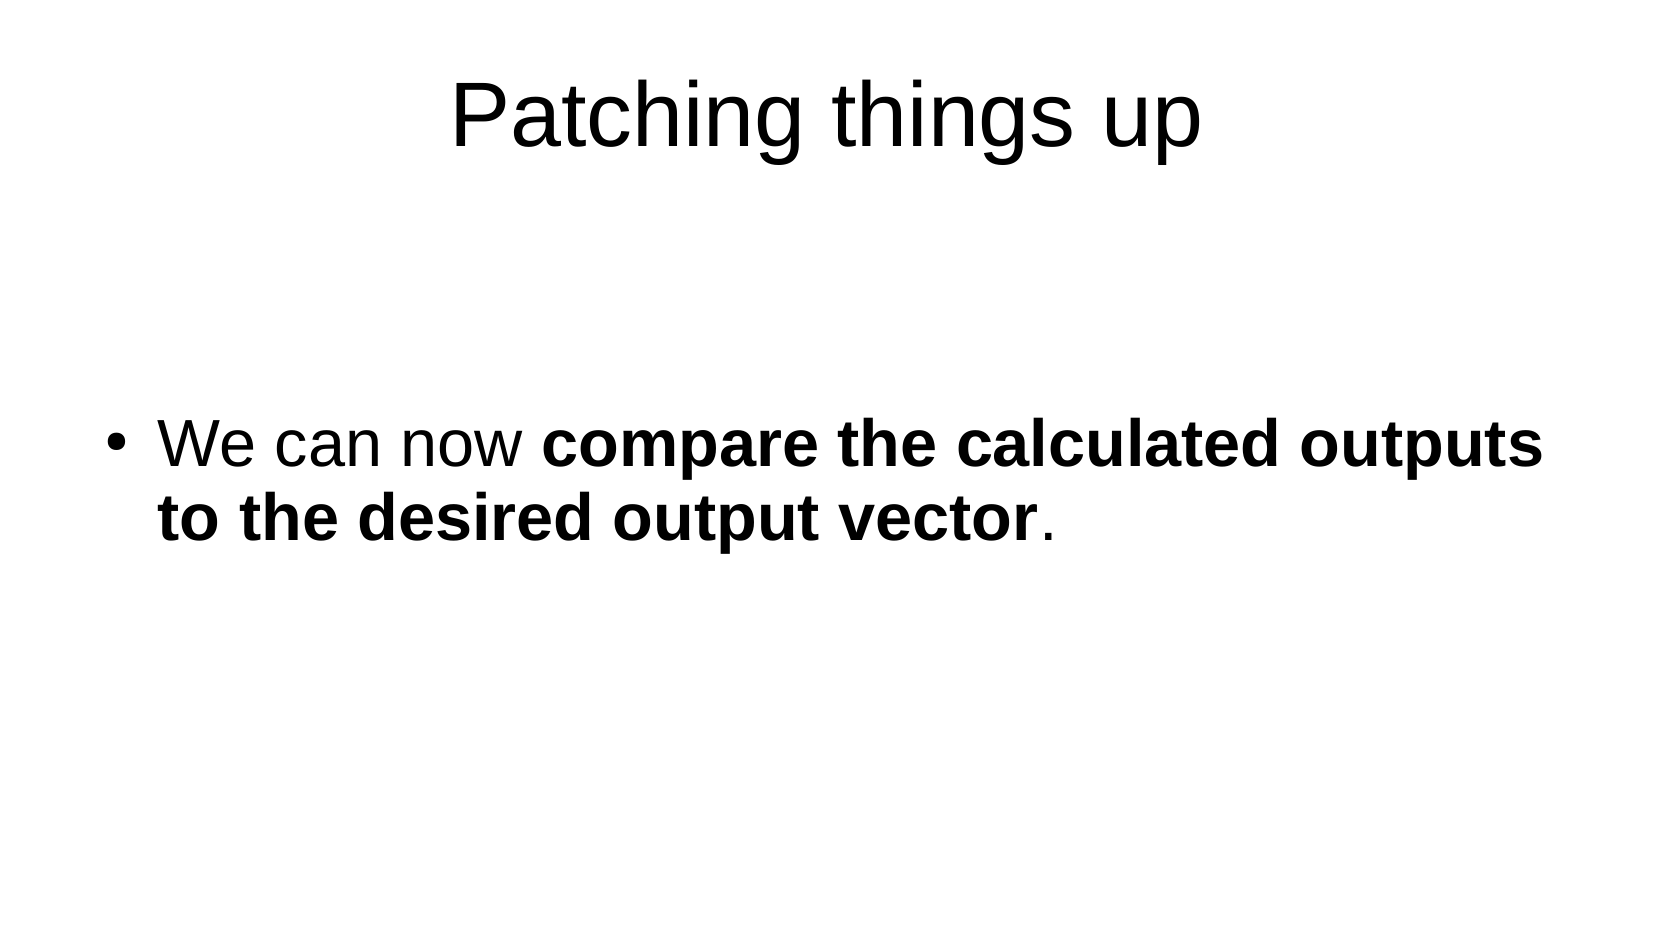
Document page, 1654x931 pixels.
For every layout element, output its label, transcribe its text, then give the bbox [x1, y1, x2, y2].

title Patching things up [82, 37, 1571, 193]
list We can now compare the calculated outputs to the desired output vector. [86, 405, 1576, 931]
